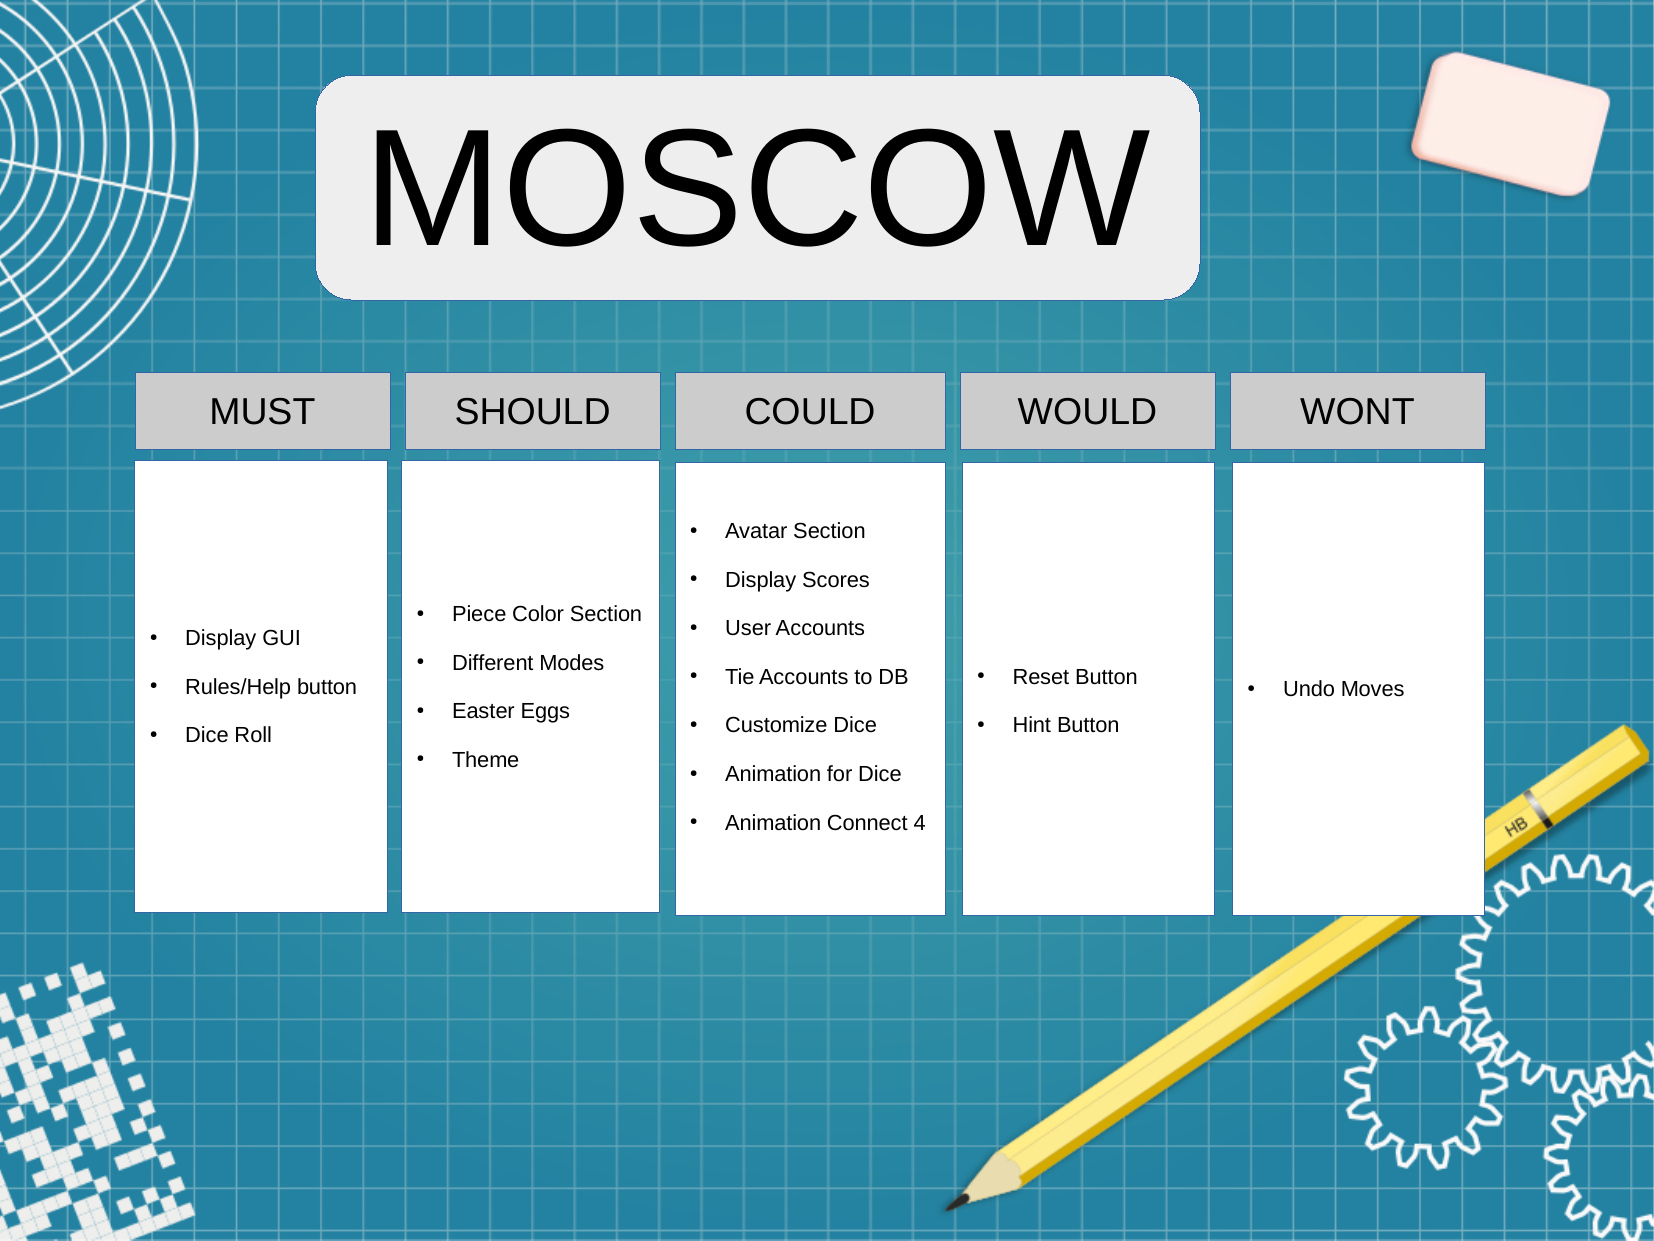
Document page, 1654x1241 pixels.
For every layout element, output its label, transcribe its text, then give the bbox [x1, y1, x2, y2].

text_box MOSCOW [315, 75, 1201, 301]
text_box Display GUI Rules/Help button Dice Roll [134, 460, 388, 913]
text_box WONT [1230, 372, 1486, 450]
text_box Avatar Section Display Scores User Accounts Tie Accounts to DB Customize Dice Animation for Dice Animation Connect 4 [675, 462, 946, 916]
text_box MUST [135, 372, 391, 450]
picture [0, 0, 1654, 1241]
text_box Undo Moves [1232, 462, 1485, 916]
text_box Reset Button Hint Button [962, 462, 1215, 916]
text_box Piece Color Section Different Modes Easter Eggs Theme [401, 460, 660, 913]
text_box SHOULD [405, 372, 661, 450]
text_box WOULD [960, 372, 1216, 450]
text_box COULD [675, 372, 946, 450]
